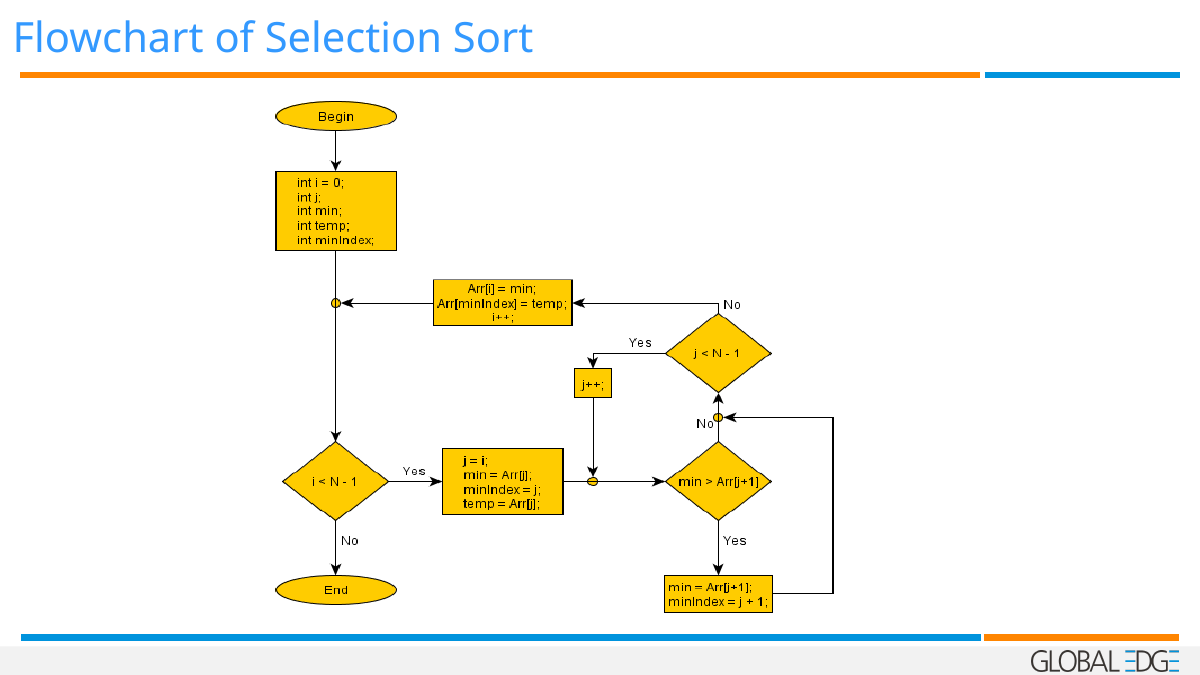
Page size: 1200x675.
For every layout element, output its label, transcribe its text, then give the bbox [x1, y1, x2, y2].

title Flowchart of Selection Sort [12, 9, 1088, 63]
picture [259, 86, 851, 627]
picture [1031, 650, 1179, 672]
